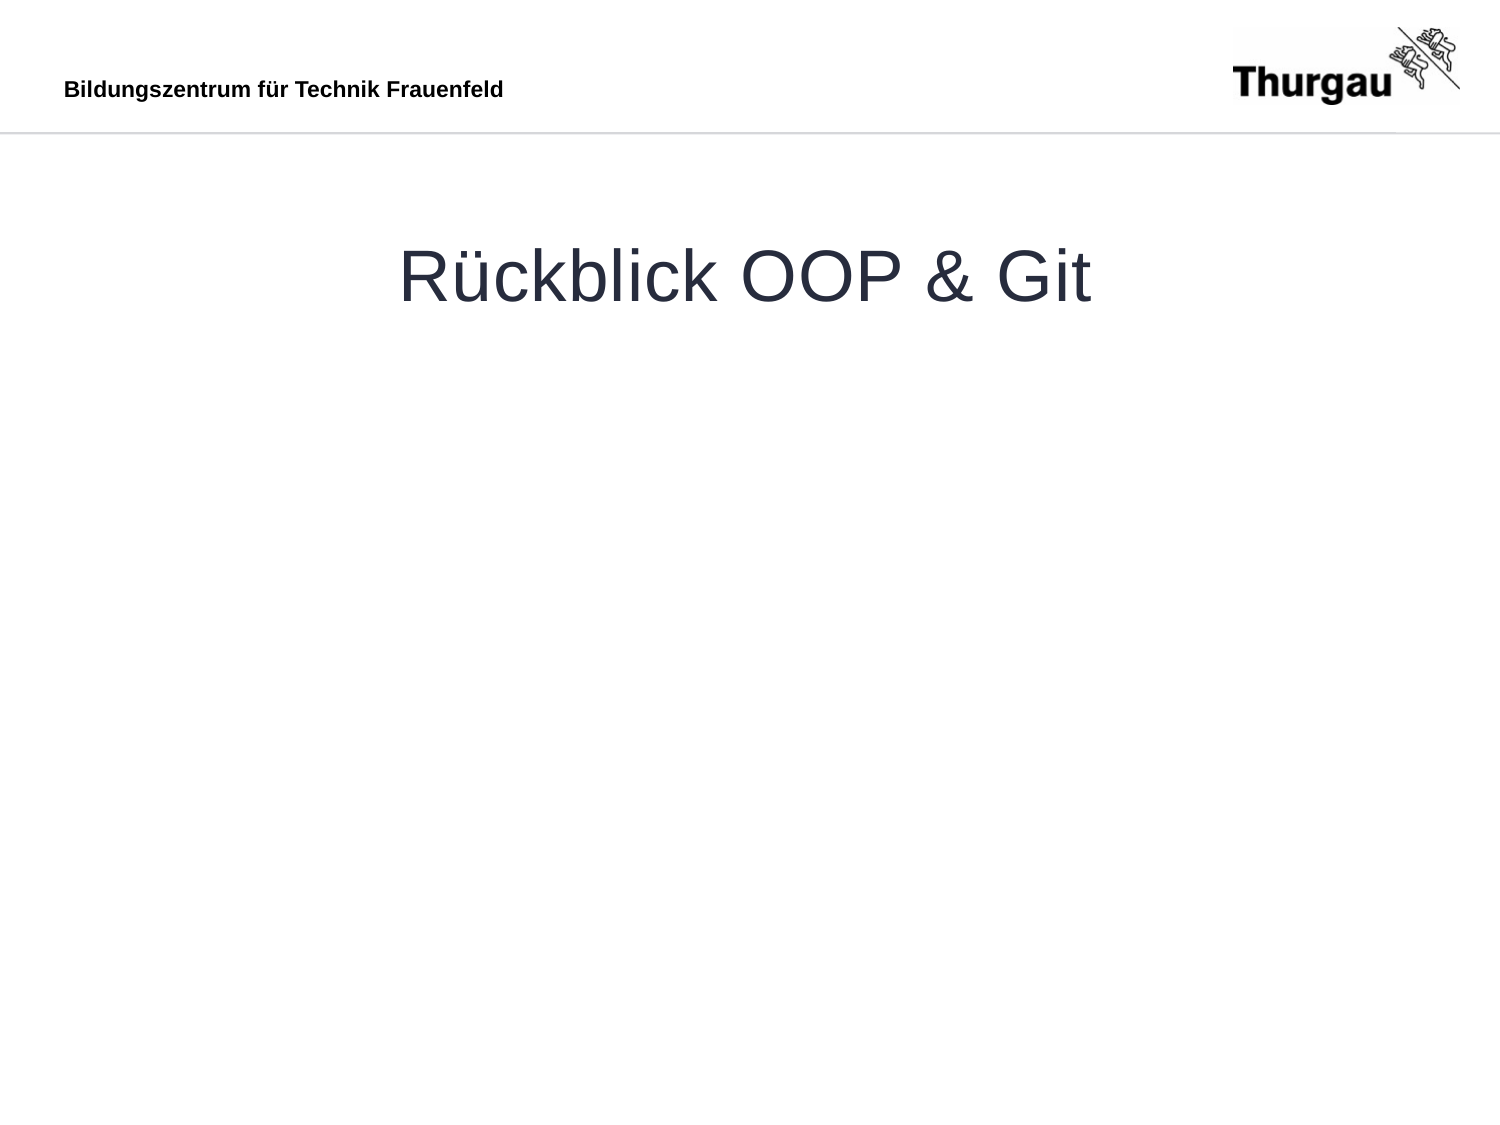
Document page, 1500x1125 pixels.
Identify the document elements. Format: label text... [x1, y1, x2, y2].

text_box Bildungszentrum für Technik Frauenfeld [48, 65, 667, 115]
picture [1233, 27, 1460, 105]
text_box Rückblick OOP & Git [56, 239, 1435, 323]
